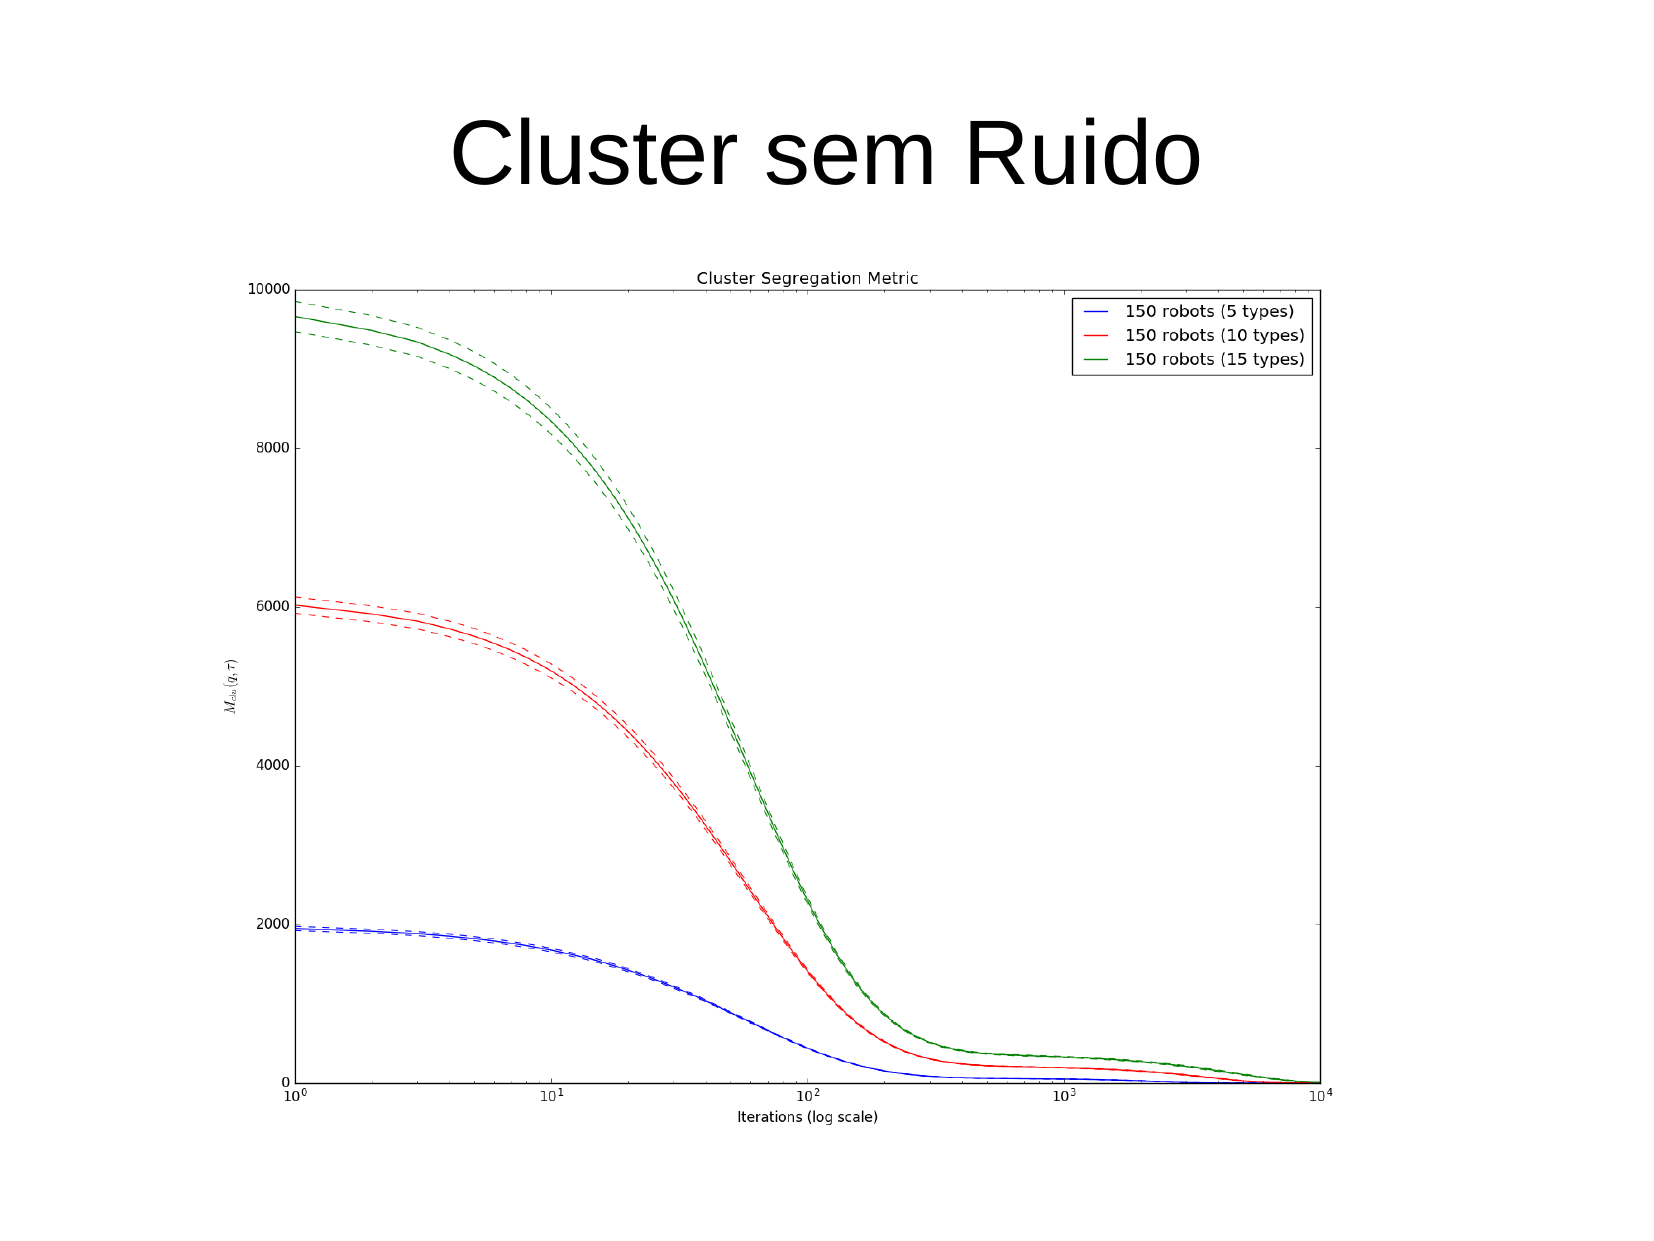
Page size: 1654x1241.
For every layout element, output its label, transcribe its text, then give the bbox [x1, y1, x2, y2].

picture [129, 190, 1452, 1182]
title Cluster sem Ruido [82, 49, 1571, 257]
